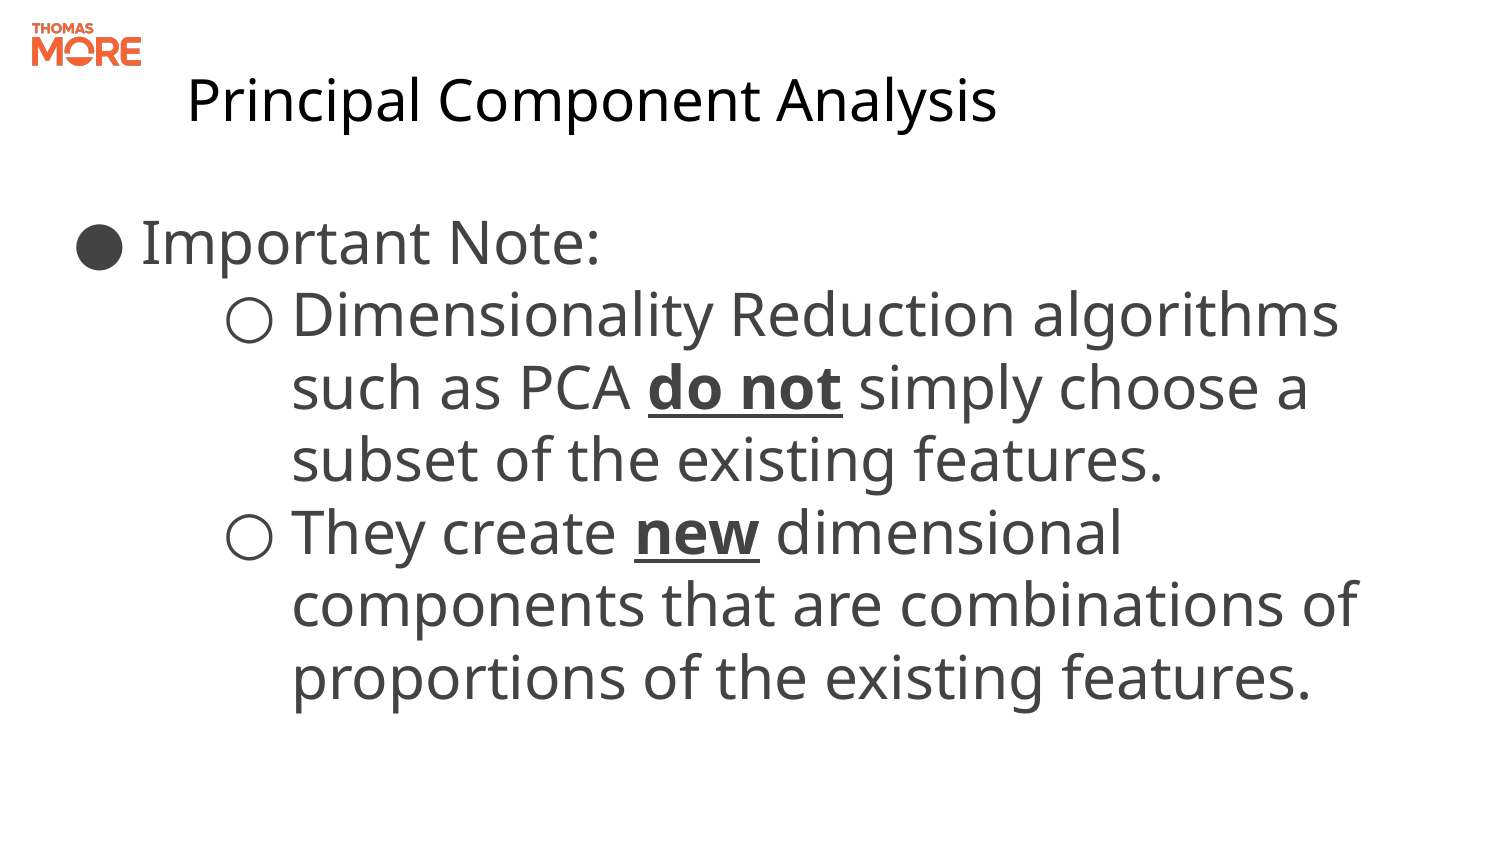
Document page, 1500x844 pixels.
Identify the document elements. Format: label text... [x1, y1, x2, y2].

list Important Note: Dimensionality Reduction algorithms such as PCA do not simply choose a subset of the existing features. They create new dimensional components that are combinations of proportions of the existing features. [51, 189, 1476, 750]
picture [22, 13, 151, 76]
title Principal Component Analysis [171, 48, 1449, 143]
